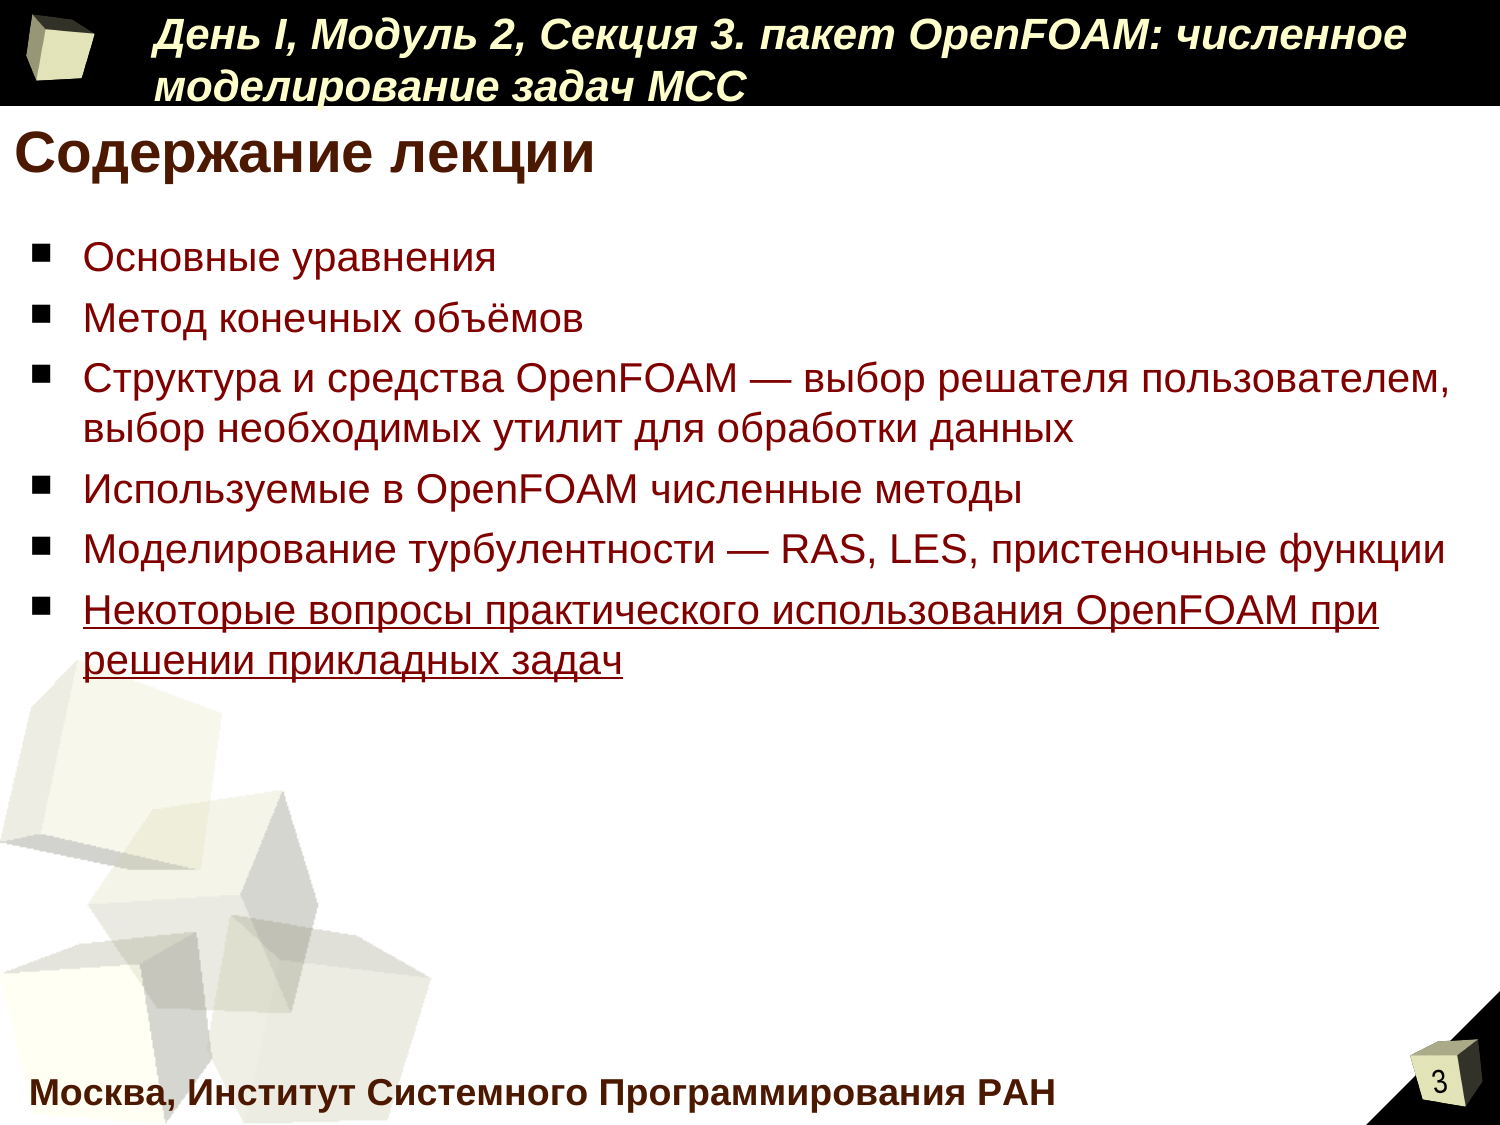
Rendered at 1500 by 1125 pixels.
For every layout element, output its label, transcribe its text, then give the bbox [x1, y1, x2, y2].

text_box Содержание лекции [0, 106, 1500, 192]
text_box Основные уравнения Метод конечных объёмов Структура и средства OpenFOAM — выбор решателя пользователем, выбор необходимых утилит для обработки данных Используемые в OpenFOAM численные методы Моделирование турбулентности — RAS, LES, пристеночные функции Некоторые вопросы практического использования OpenFOAM при решении прикладных задач [11, 230, 1489, 683]
picture [0, 659, 433, 1125]
picture [423, 1088, 433, 1102]
